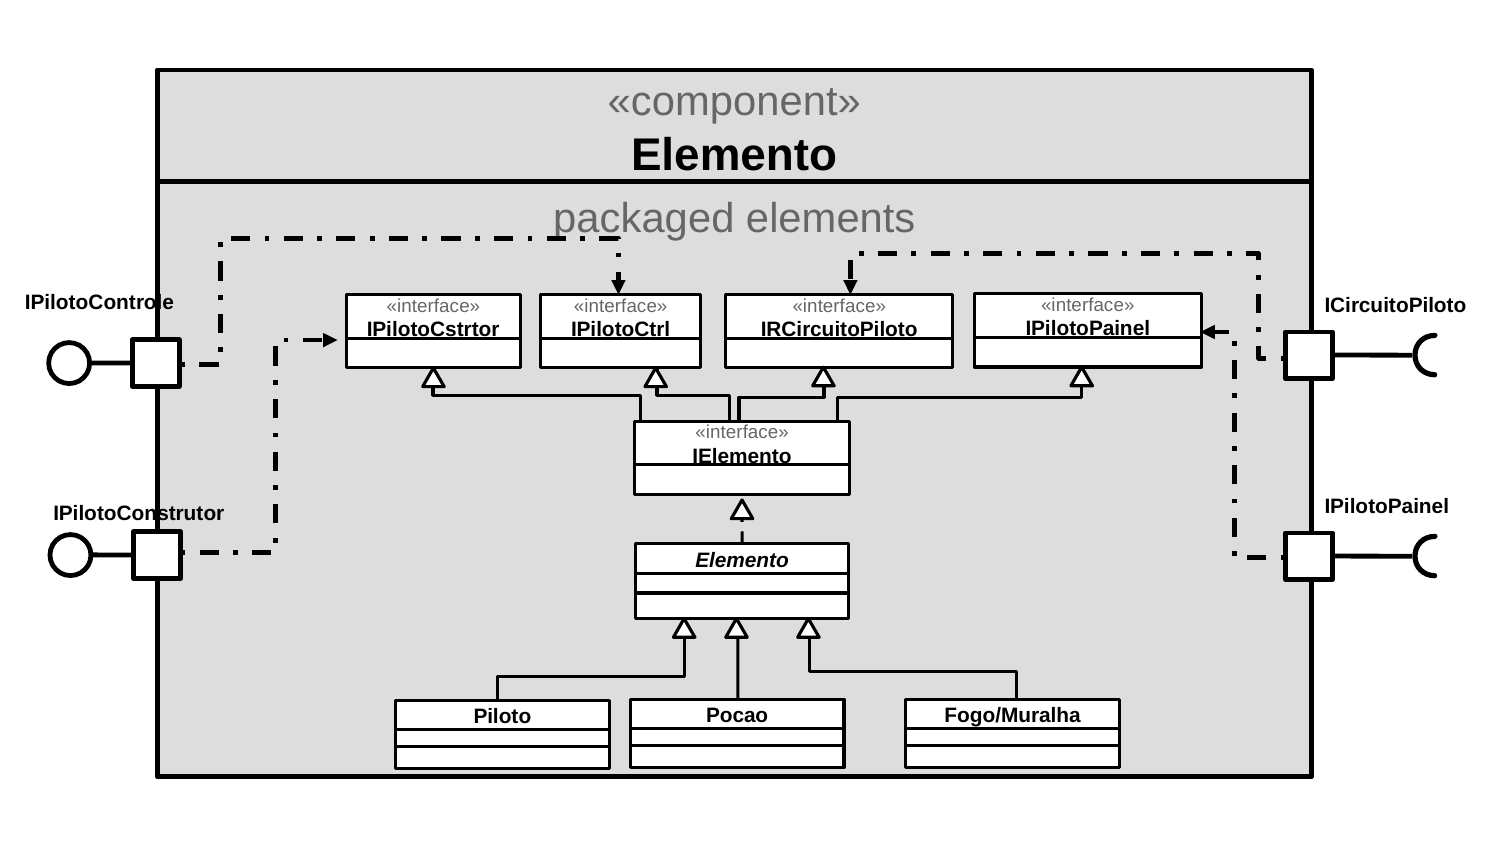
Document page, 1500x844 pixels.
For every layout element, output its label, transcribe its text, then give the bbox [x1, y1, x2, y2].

text_box [346, 338, 521, 387]
text_box [1414, 335, 1436, 375]
text_box IPilotoConstrutor [39, 493, 285, 532]
text_box Pocao [630, 699, 844, 728]
text_box «component» Elemento [157, 69, 1312, 181]
text_box «interface» IElemento [634, 421, 850, 464]
text_box packaged elements [157, 181, 1312, 777]
text_box «interface» IRCircuitoPiloto [725, 294, 953, 338]
text_box [731, 500, 753, 519]
text_box Piloto [395, 700, 610, 729]
text_box [48, 342, 90, 384]
text_box [1285, 532, 1333, 580]
text_box «interface» IPilotoCstrtor [346, 294, 521, 338]
text_box [905, 728, 1120, 768]
text_box Fogo/Muralha [905, 699, 1120, 728]
text_box [132, 339, 180, 387]
text_box [49, 534, 91, 576]
text_box [630, 728, 844, 768]
text_box [635, 573, 849, 638]
text_box [395, 729, 610, 769]
text_box IPilotoControle [11, 282, 239, 321]
text_box IPilotoPainel [1311, 485, 1500, 524]
text_box ICircuitoPiloto [1311, 284, 1500, 323]
text_box [974, 337, 1202, 386]
text_box [540, 338, 701, 387]
text_box [725, 338, 953, 386]
text_box [634, 464, 850, 495]
text_box [133, 532, 181, 579]
text_box «interface» IPilotoCtrl [540, 294, 701, 338]
text_box [1414, 536, 1436, 576]
text_box «interface» IPilotoPainel [974, 293, 1202, 337]
text_box Elemento [635, 543, 849, 573]
text_box [1285, 332, 1333, 379]
